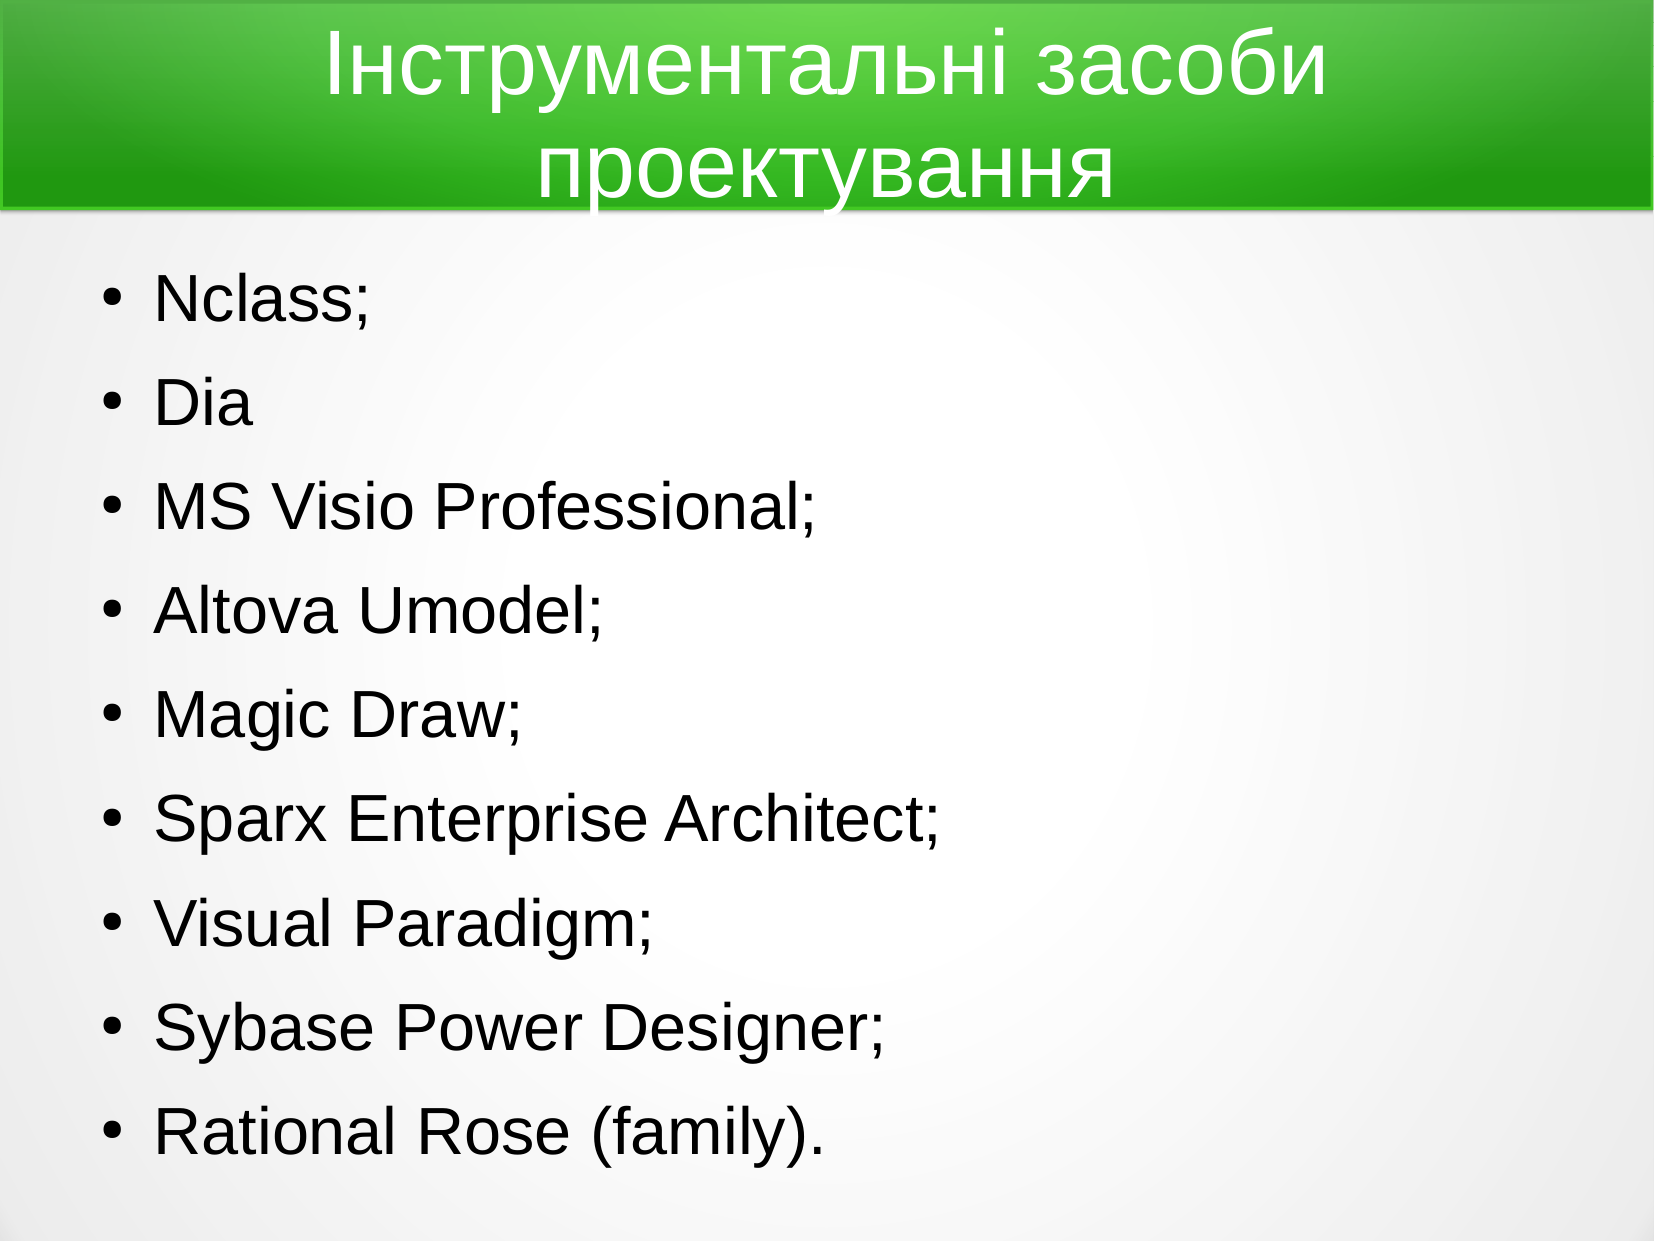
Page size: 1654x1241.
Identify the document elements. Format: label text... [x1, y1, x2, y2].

list Nclass; Dia MS Visio Professional; Altova Umodel; Magic Draw; Sparx Enterprise Architect; Visual Paradigm; Sybase Power Designer; Rational Rose (family). [82, 260, 1538, 1188]
title Інструментальні засоби проектування [82, 11, 1571, 217]
